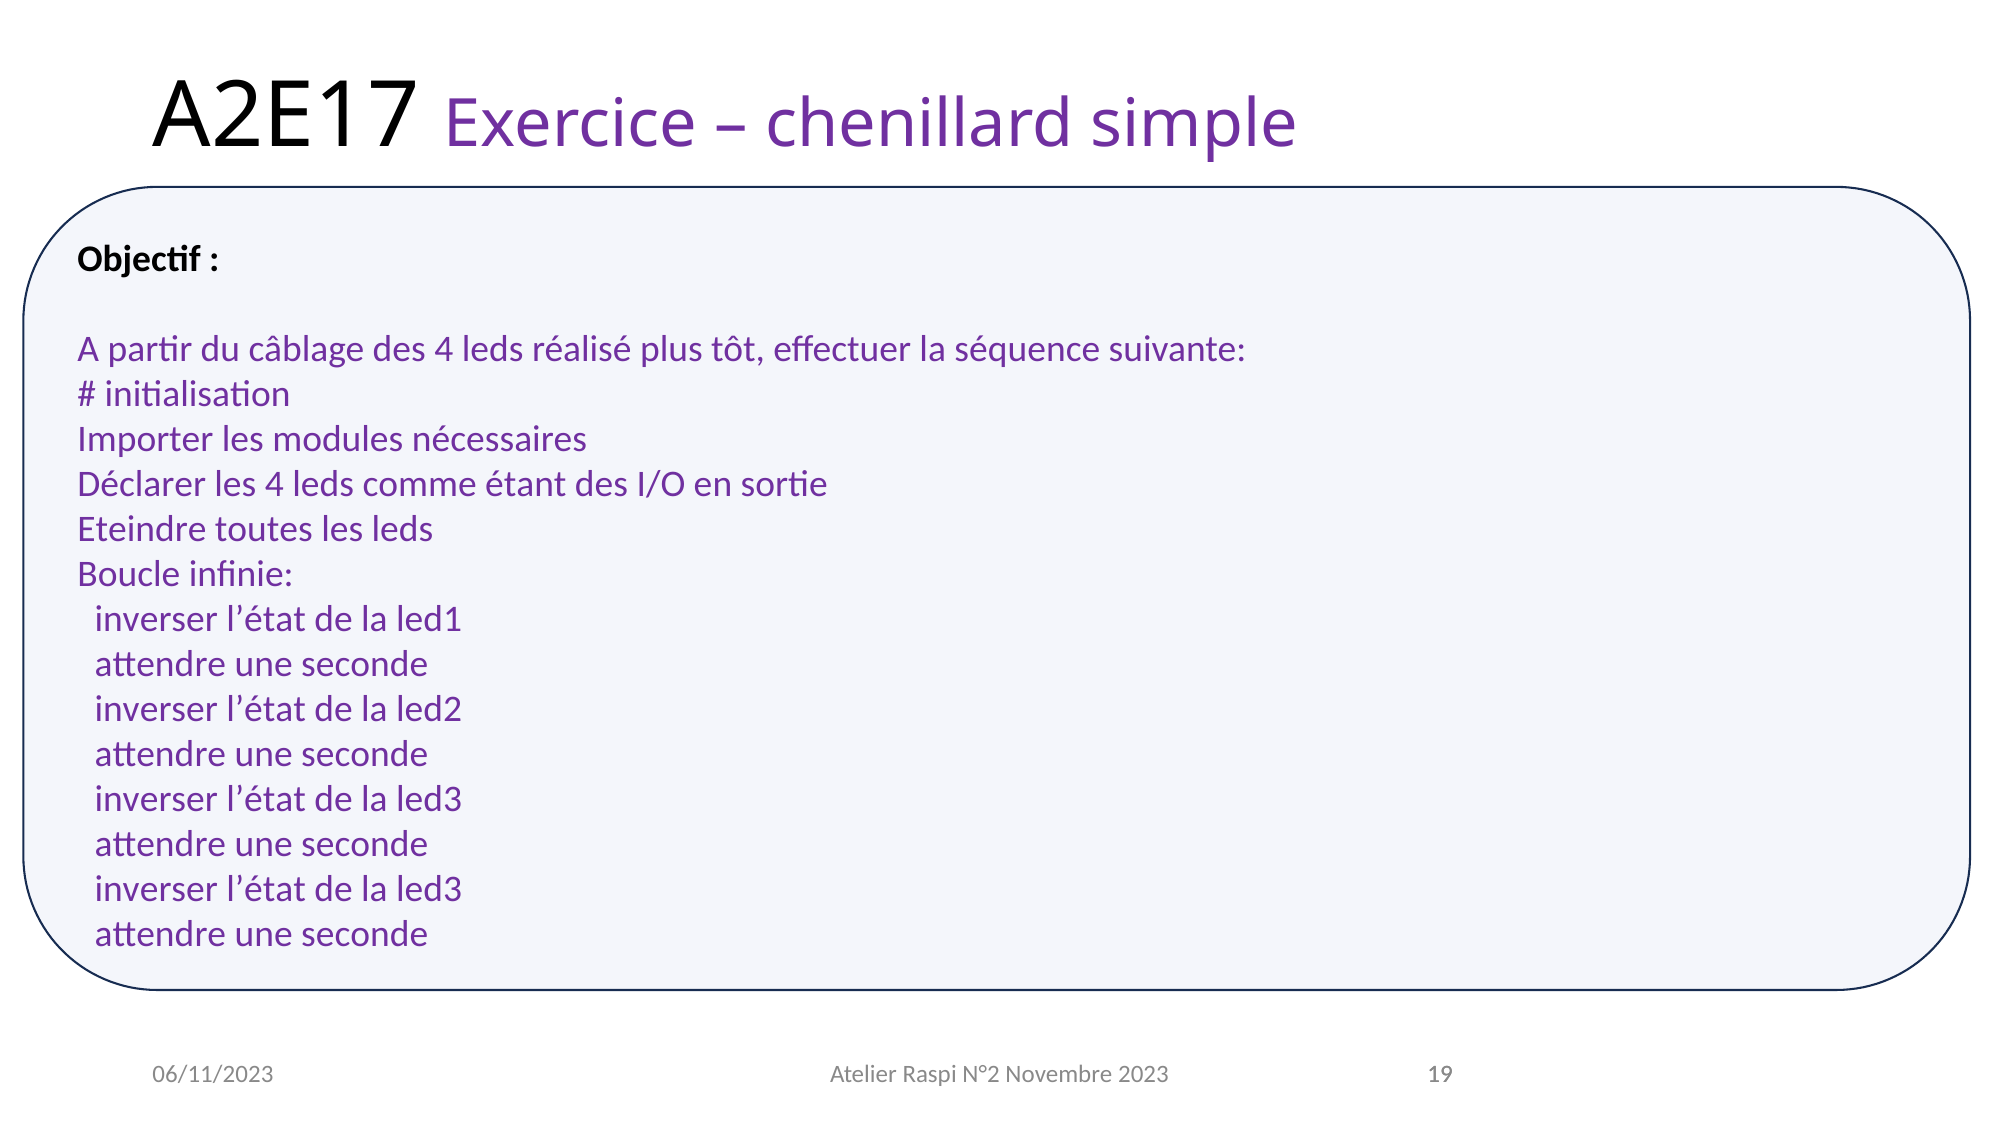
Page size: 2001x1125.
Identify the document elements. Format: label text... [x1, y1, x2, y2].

text_box 06/11/2023 [137, 1042, 588, 1103]
text_box Objectif : A partir du câblage des 4 leds réalisé plus tôt, effectuer la séquence suivante: # initialisation Importer les modules nécessaires Déclarer les 4 leds comme étant des I/O en sortie Eteindre toutes les leds Boucle infinie: inverser l’état de la led1 attendre une seconde inverser l’état de la led2 attendre une seconde inverser l’état de la led3 attendre une seconde inverser l’état de la led3 attendre une seconde [23, 186, 1971, 991]
text_box Atelier Raspi N°2 Novembre 2023 [662, 1042, 1338, 1103]
text_box [1412, 1042, 1863, 1103]
text_box A2E17 Exercice – chenillard simple [137, 59, 1863, 164]
